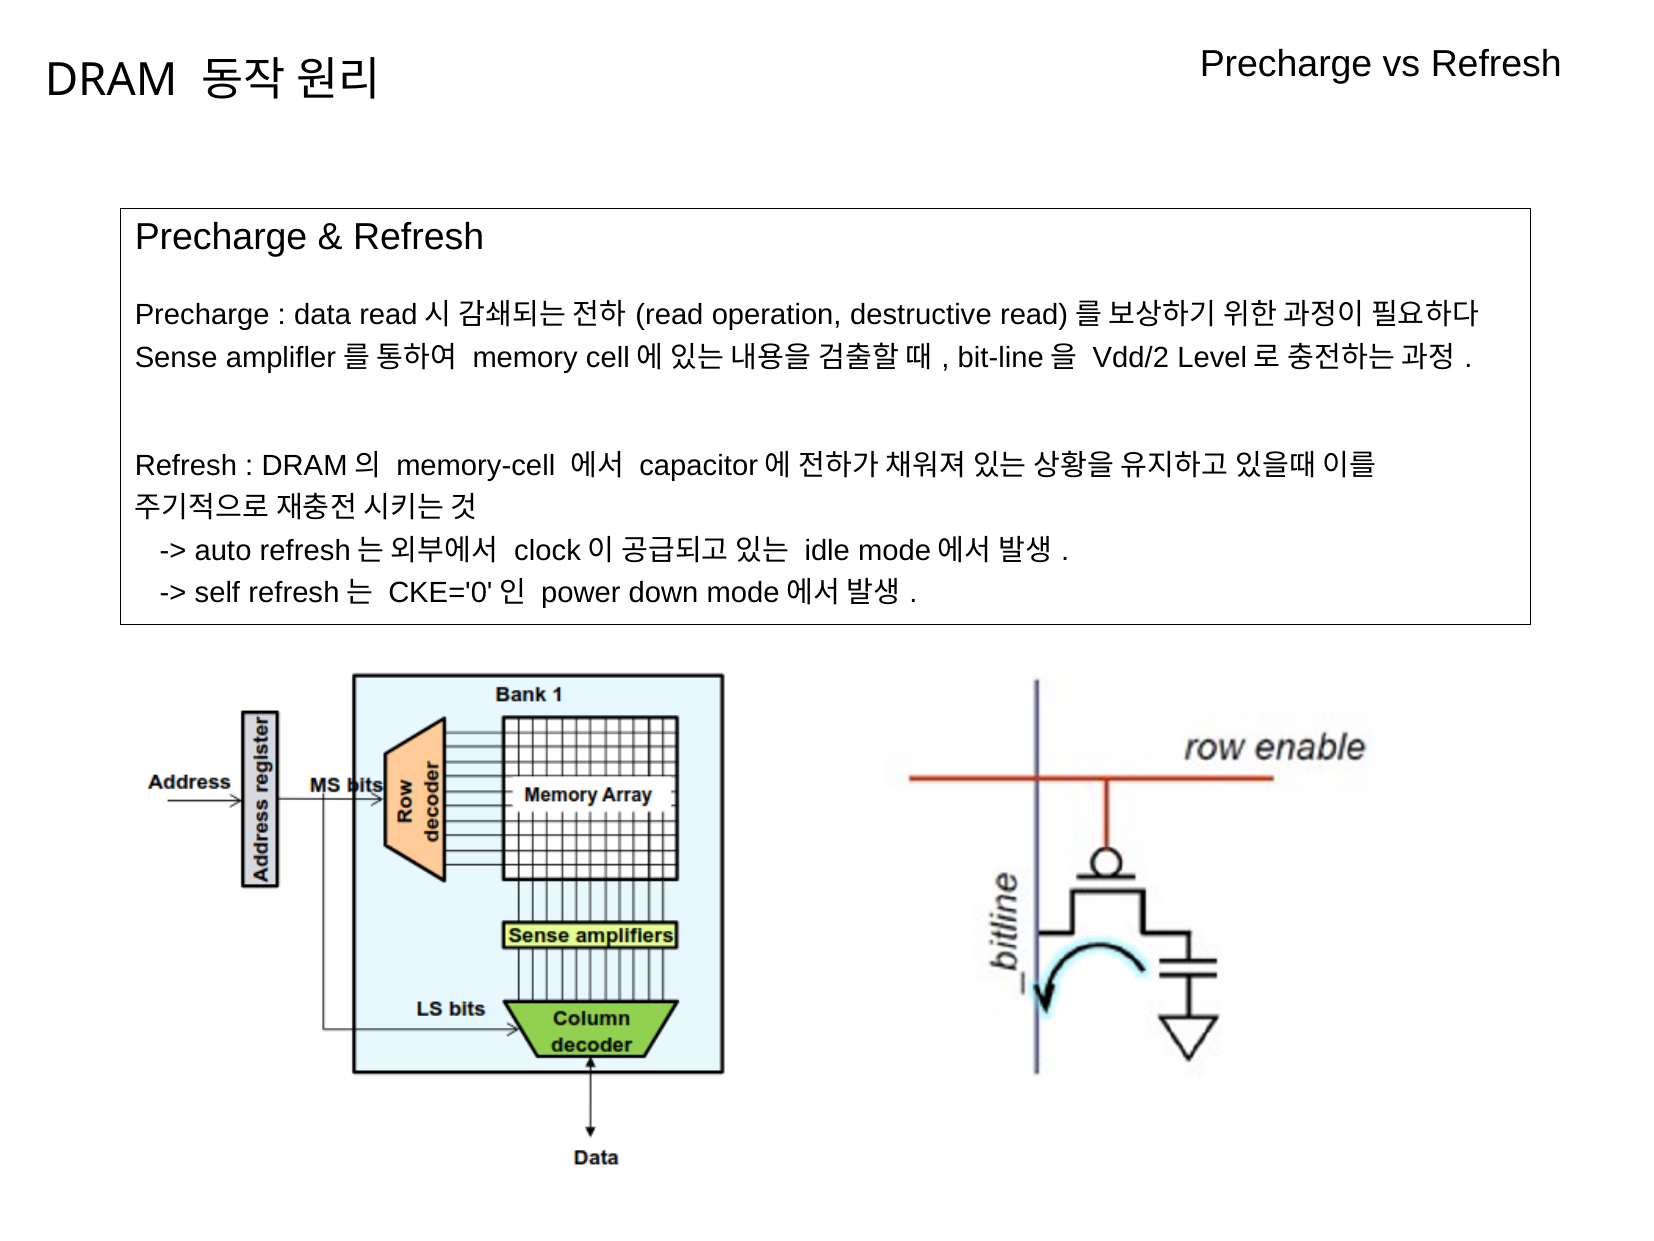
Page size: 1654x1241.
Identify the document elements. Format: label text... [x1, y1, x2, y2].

picture [135, 642, 731, 1186]
text_box Precharge vs Refresh [1185, 34, 1626, 106]
text_box DRAM 동작 원리 [30, 34, 451, 106]
text_box Precharge & Refresh Precharge : data read시 감쇄되는 전하(read operation, destructive read)를 보상하기 위한 과정이 필요하다 Sense amplifler를 통하여 memory cell에 있는 내용을 검출할 때, bit-line을 Vdd/2 Level로 충전하는 과정. Refresh : DRAM의 memory-cell 에서 capacitor에 전하가 채워져 있는 상황을 유지하고 있을때 이를 주기적으로 재충전 시키는 것 -> auto refresh는 외부에서 clock이 공급되고 있는 idle mode에서 발생. -> self refresh는 CKE='0'인 power down mode에서 발생. [120, 208, 1531, 625]
picture [885, 674, 1384, 1082]
